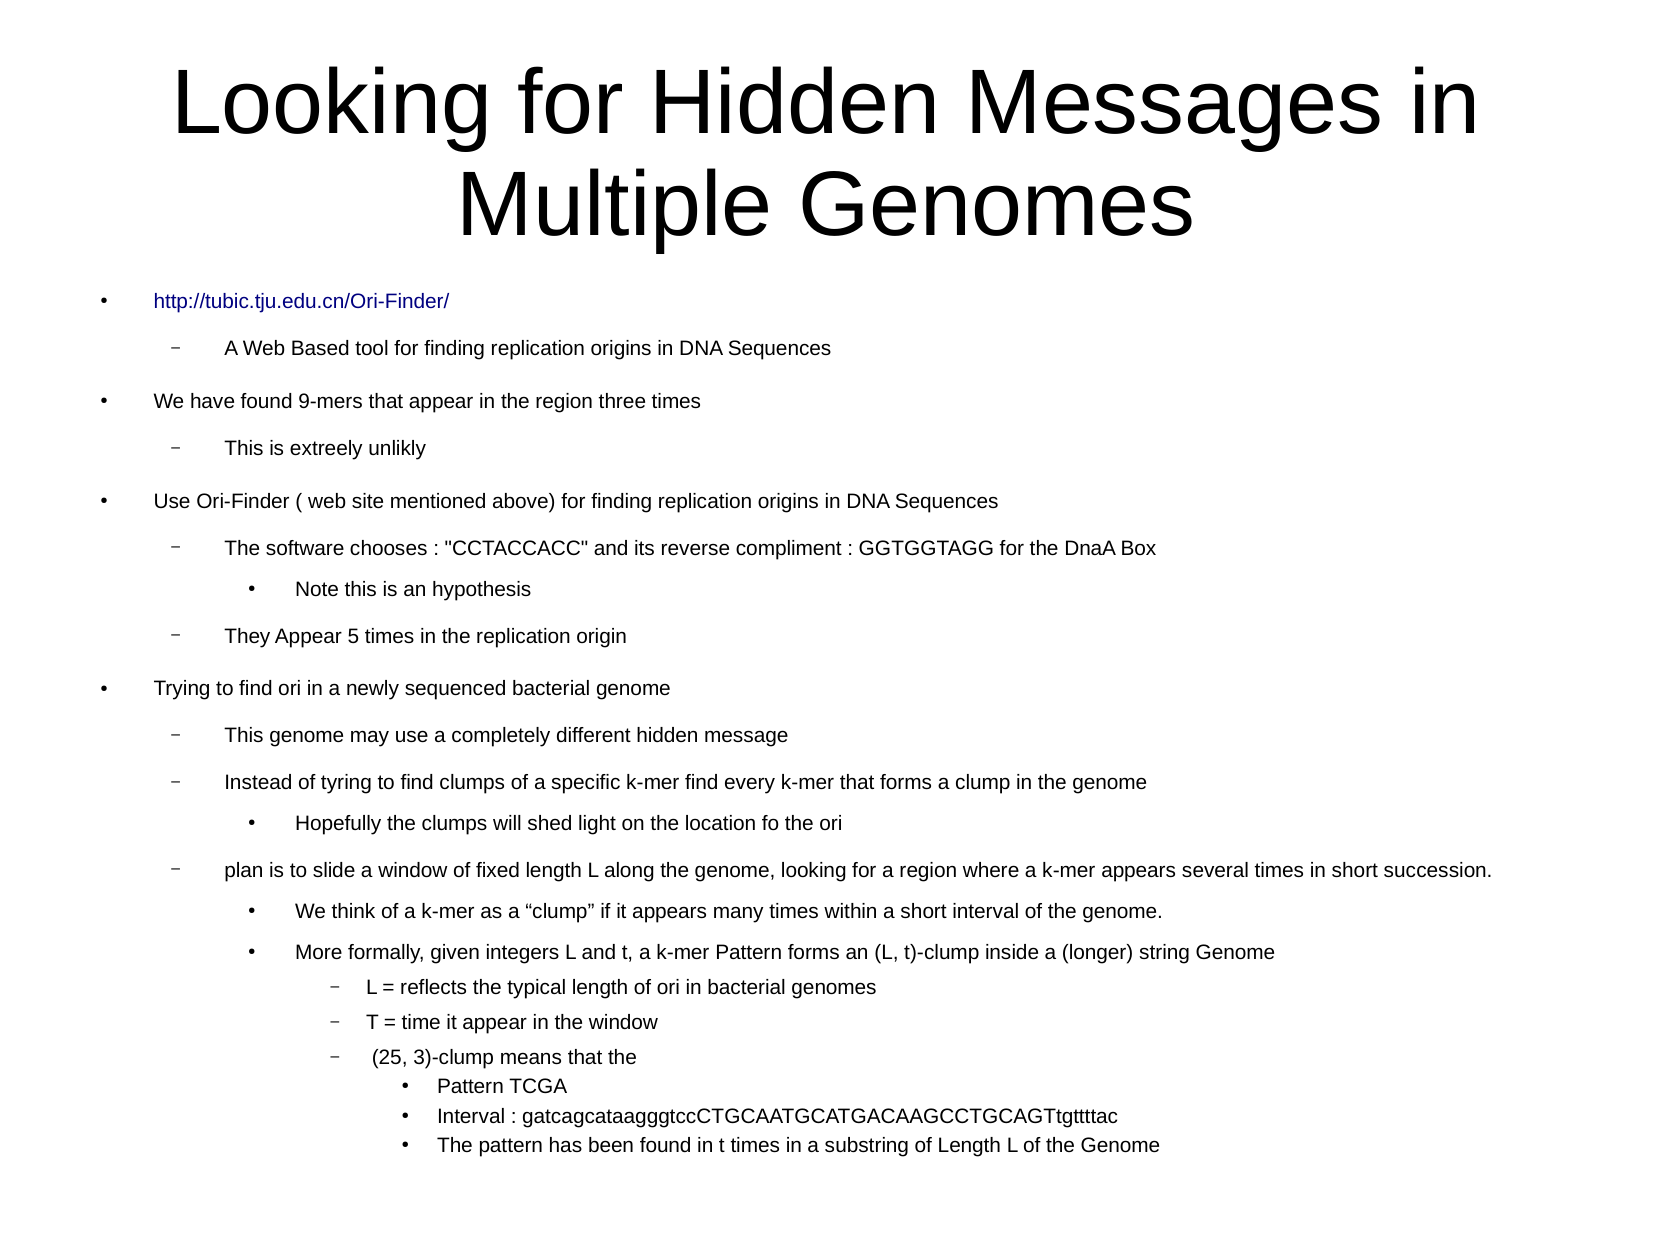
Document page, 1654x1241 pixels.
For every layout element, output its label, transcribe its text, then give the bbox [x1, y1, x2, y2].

title Looking for Hidden Messages in Multiple Genomes [82, 49, 1571, 257]
list http://tubic.tju.edu.cn/Ori-Finder/ A Web Based tool for finding replication origins in DNA Sequences We have found 9-mers that appear in the region three times This is extreely unlikly Use Ori-Finder ( web site mentioned above) for finding replication origins in DNA Sequences The software chooses : "CCTACCACC" and its reverse compliment : GGTGGTAGG for the DnaA Box Note this is an hypothesis They Appear 5 times in the replication origin Trying to find ori in a newly sequenced bacterial genome This genome may use a completely different hidden message Instead of tyring to find clumps of a specific k-mer find every k-mer that forms a clump in the genome Hopefully the clumps will shed light on the location fo the ori plan is to slide a window of fixed length L along the genome, looking for a region where a k-mer appears several times in short succession. We think of a k-mer as a “clump” if it appears many times within a short interval of the genome. More formally, given integers L and t, a k-mer Pattern forms an (L, t)-clump inside a (longer) string Genome L = reflects the typical length of ori in bacterial genomes T = time it appear in the window (25, 3)-clump means that the Pattern TCGA Interval : gatcagcataagggtccCTGCAATGCATGACAAGCCTGCAGTtgttttac The pattern has been found in t times in a substring of Length L of the Genome [82, 290, 1571, 1217]
